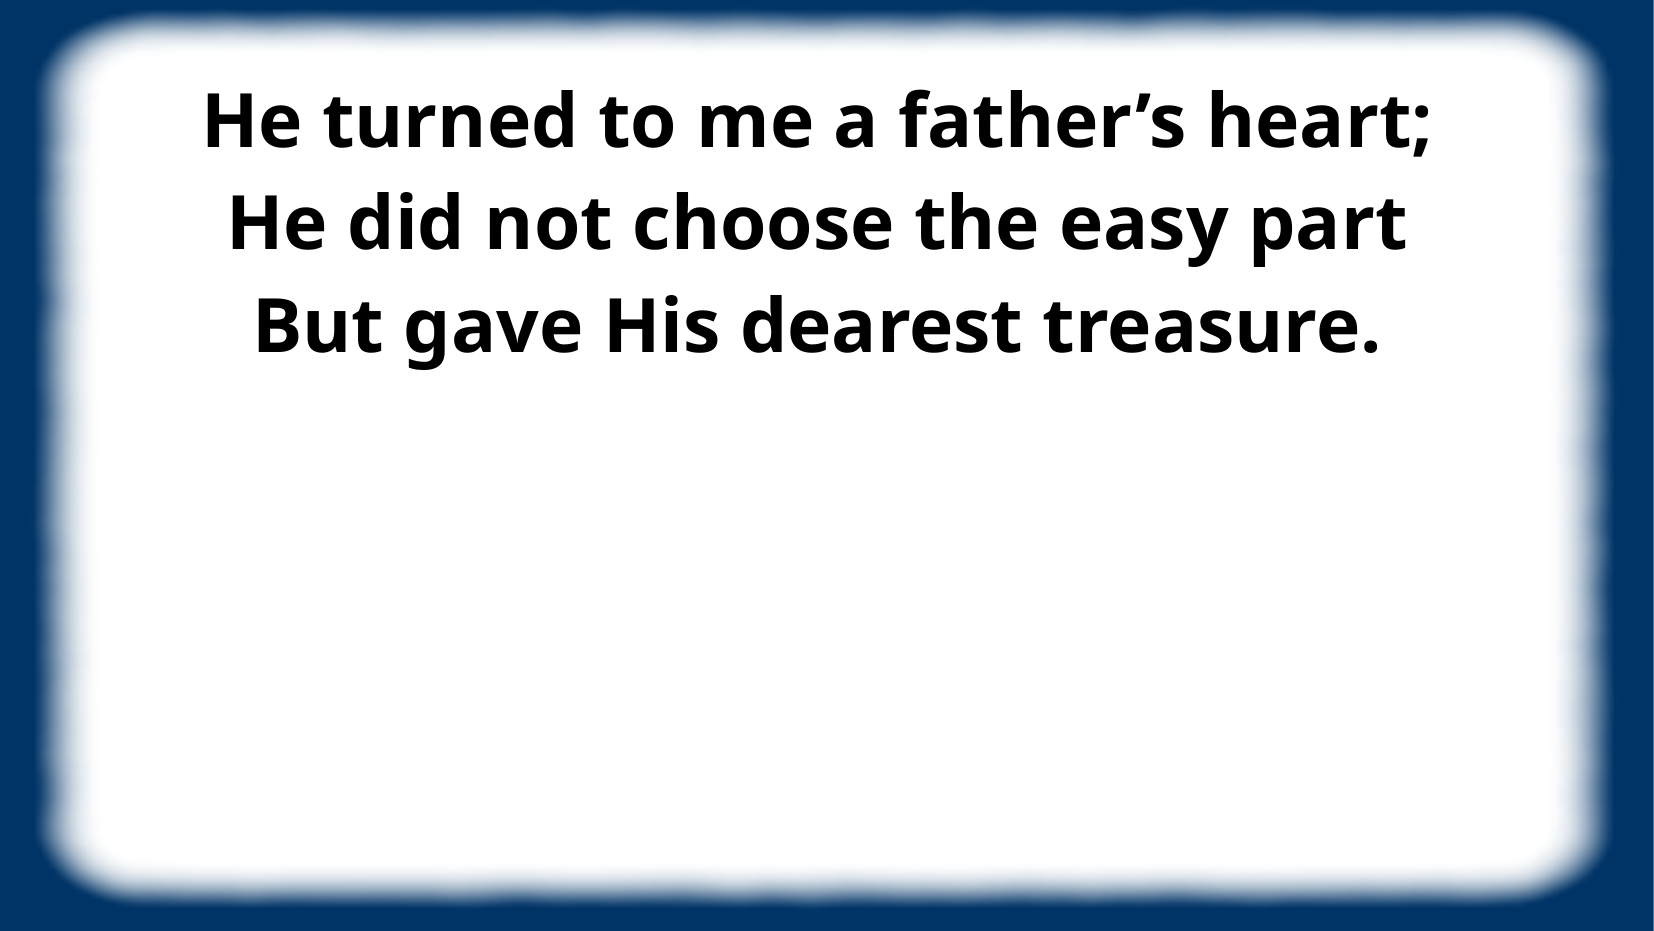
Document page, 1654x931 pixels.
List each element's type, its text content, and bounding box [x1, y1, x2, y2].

text_box He turned to me a father’s heart; He did not choose the easy part But gave His dearest treasure. [105, 60, 1531, 375]
picture [0, 0, 1654, 931]
